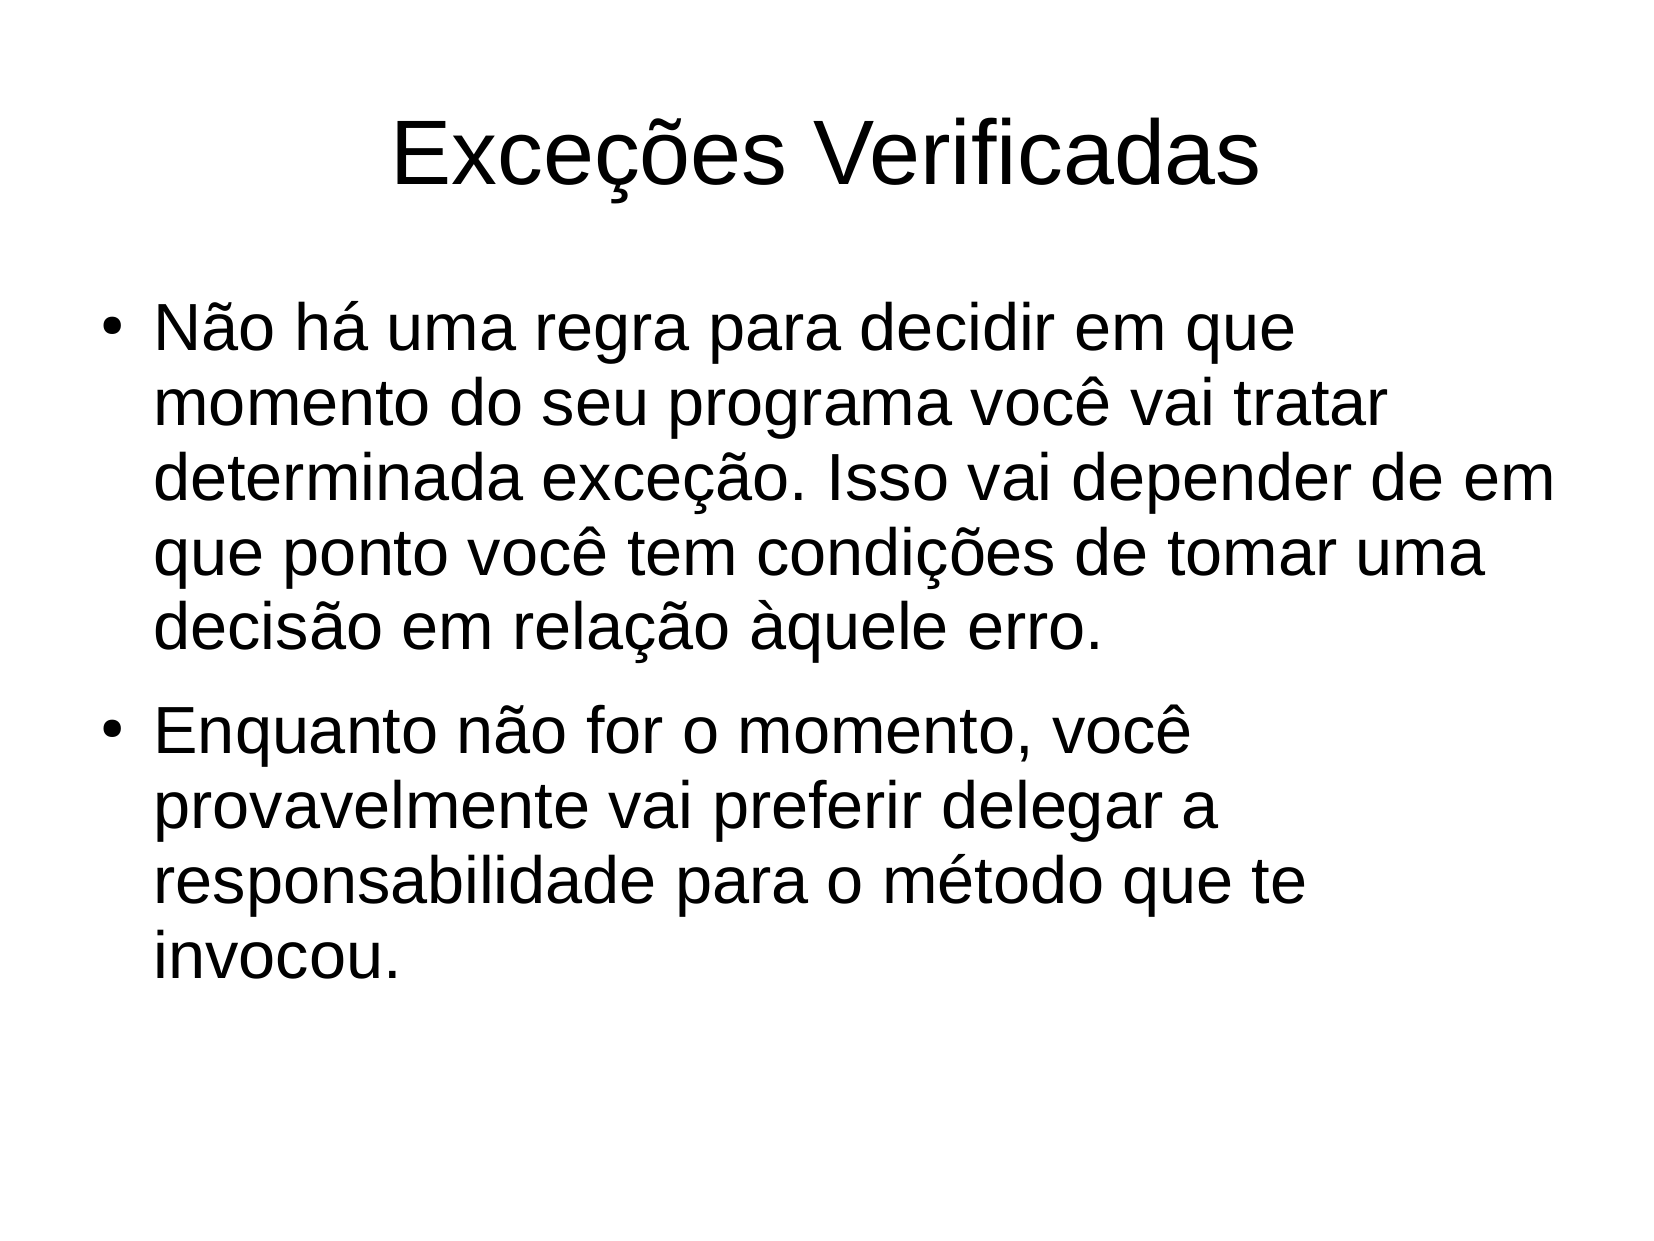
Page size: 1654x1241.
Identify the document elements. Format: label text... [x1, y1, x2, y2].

list Não há uma regra para decidir em que momento do seu programa você vai tratar determinada exceção. Isso vai depender de em que ponto você tem condições de tomar uma decisão em relação àquele erro. Enquanto não for o momento, você provavelmente vai preferir delegar a responsabilidade para o método que te invocou. [82, 290, 1571, 1109]
title Exceções Verificadas [82, 49, 1571, 257]
